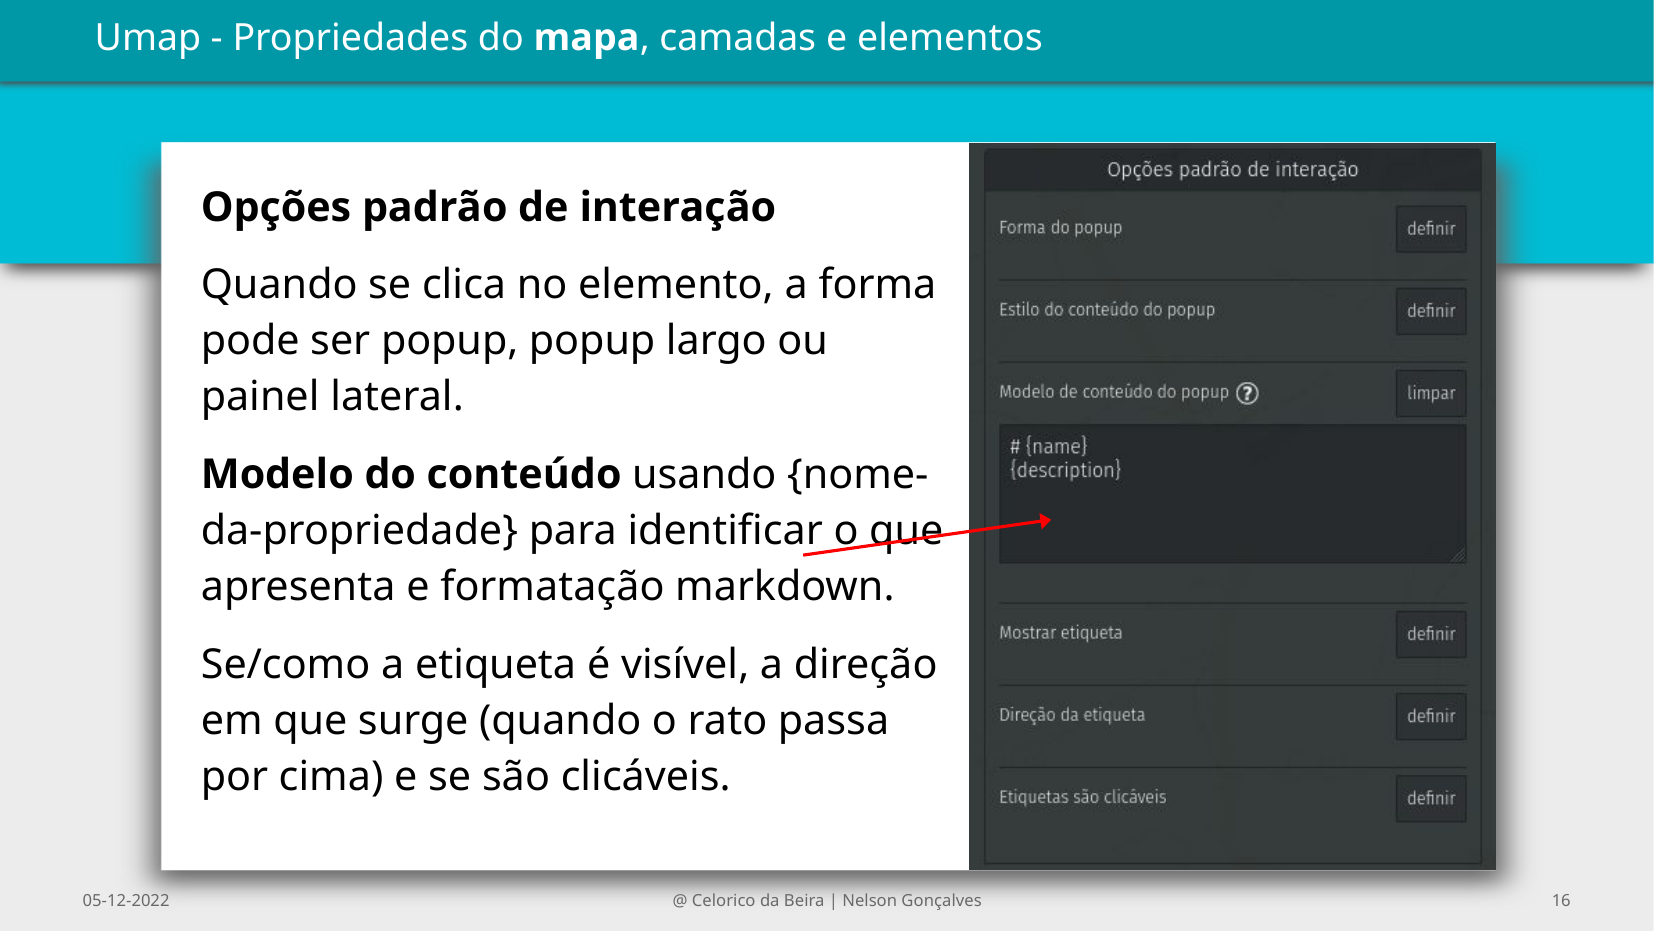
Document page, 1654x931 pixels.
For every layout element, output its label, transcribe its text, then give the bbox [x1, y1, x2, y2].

title Umap - Propriedades do mapa, camadas e elementos [94, 10, 1583, 63]
list Opções padrão de interação Quando se clica no elemento, a forma pode ser popup, popup largo ou painel lateral. Modelo do conteúdo usando {nome-da-propriedade} para identificar o que apresenta e formatação markdown. Se/como a etiqueta é visível, a direção em que surge (quando o rato passa por cima) e se são clicáveis. [200, 177, 945, 827]
picture [0, 0, 1654, 931]
